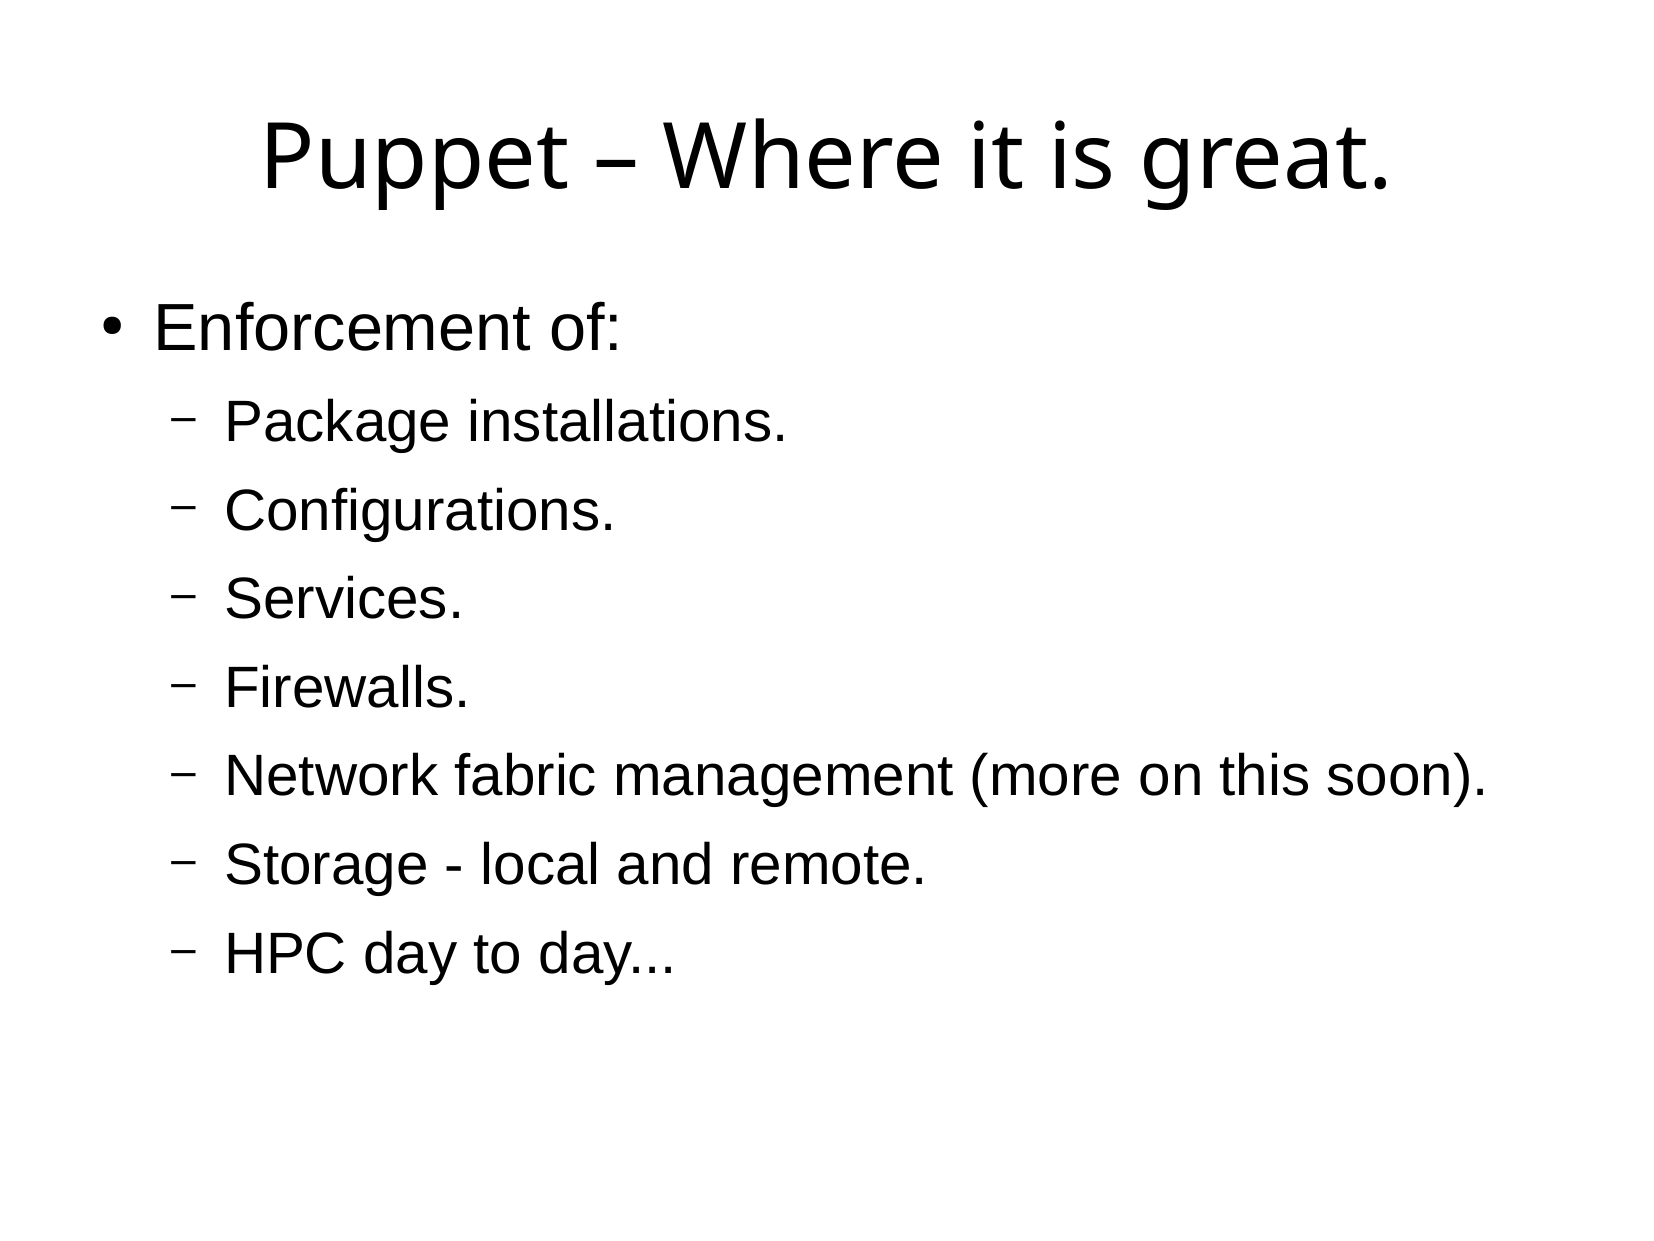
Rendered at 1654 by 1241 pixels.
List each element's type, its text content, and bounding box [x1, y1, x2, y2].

list Enforcement of: Package installations. Configurations. Services. Firewalls. Network fabric management (more on this soon). Storage - local and remote. HPC day to day... [82, 290, 1571, 1010]
title Puppet – Where it is great. [82, 49, 1571, 257]
